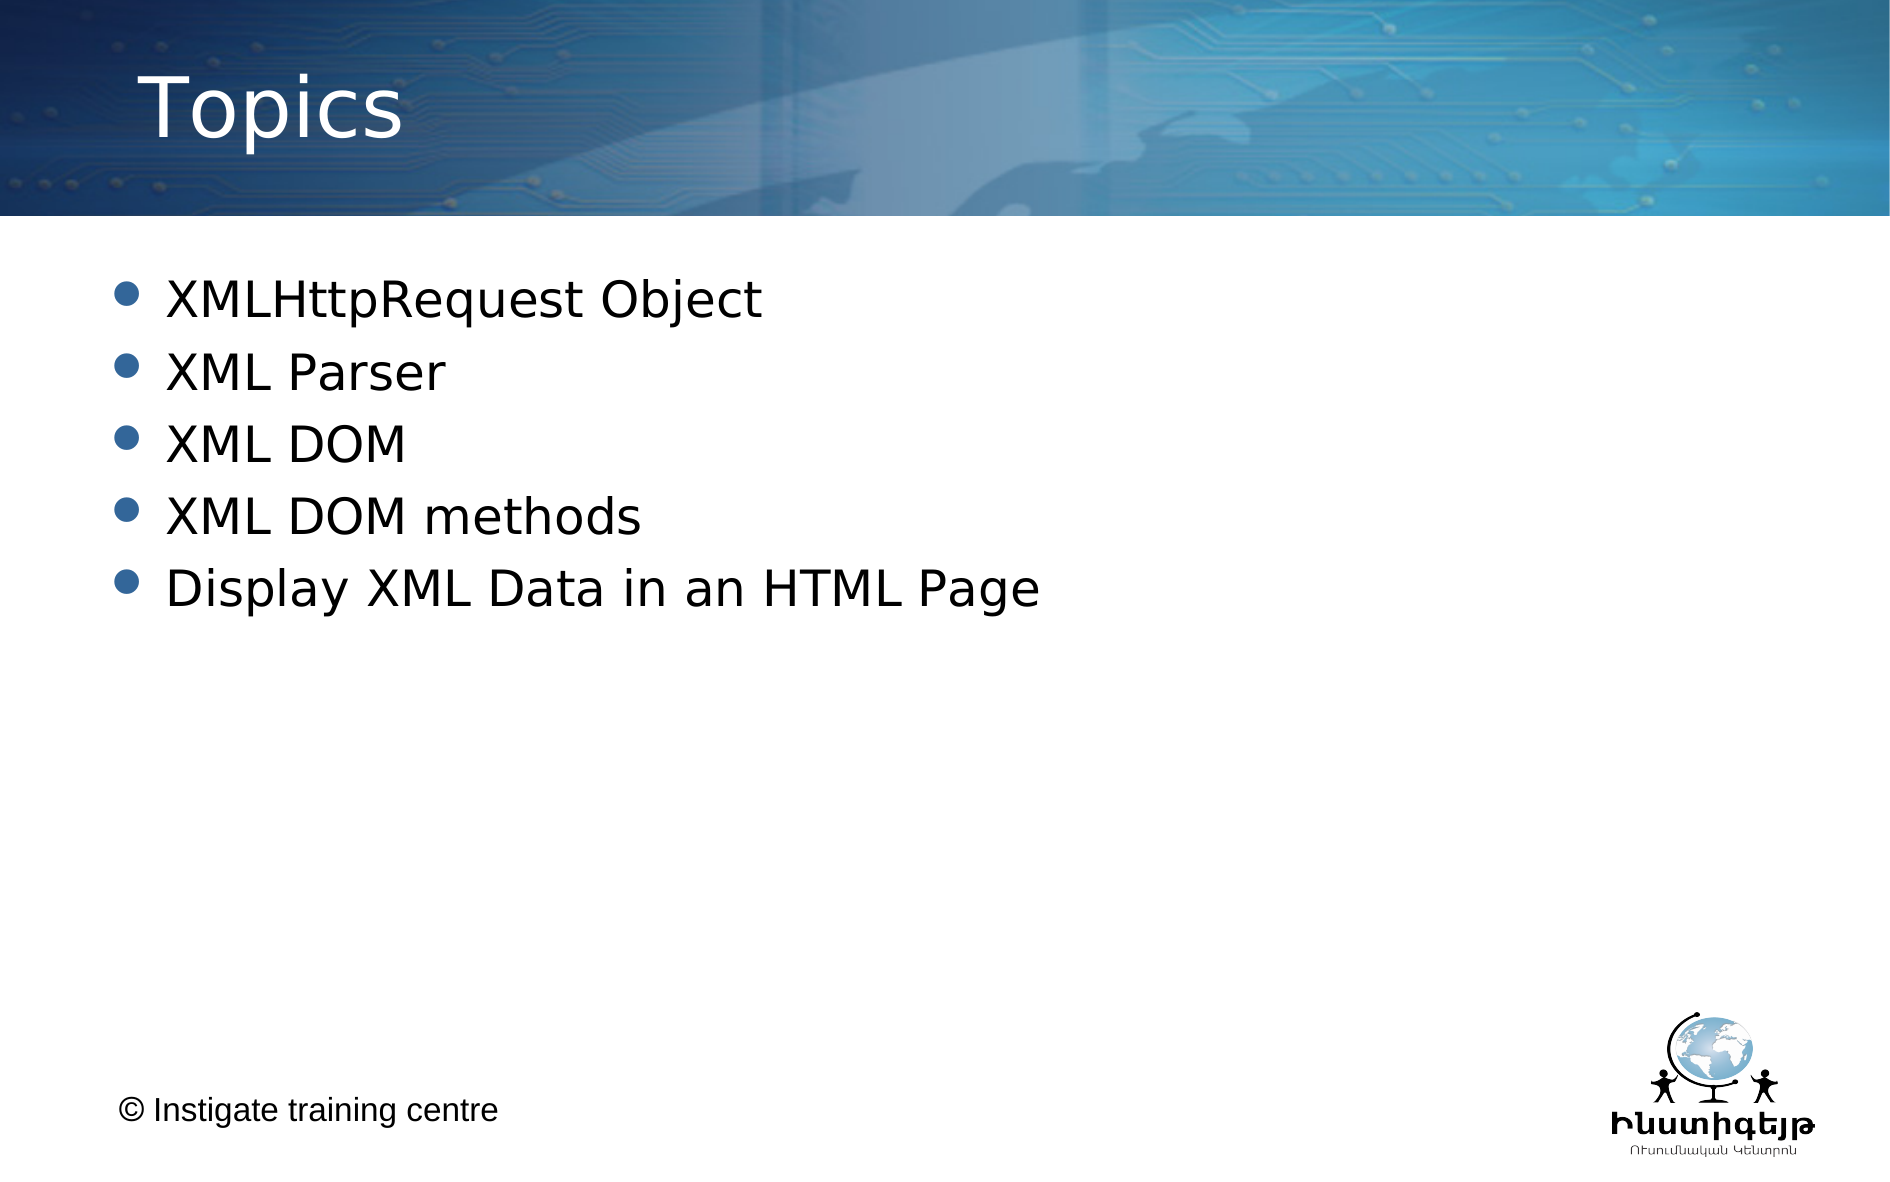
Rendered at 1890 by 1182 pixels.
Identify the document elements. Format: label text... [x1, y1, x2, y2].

list XMLHttpRequest Object XML Parser XML DOM XML DOM methods Display XML Data in an HTML Page [110, 276, 1801, 287]
picture [0, 0, 1890, 216]
picture [1612, 1012, 1815, 1157]
